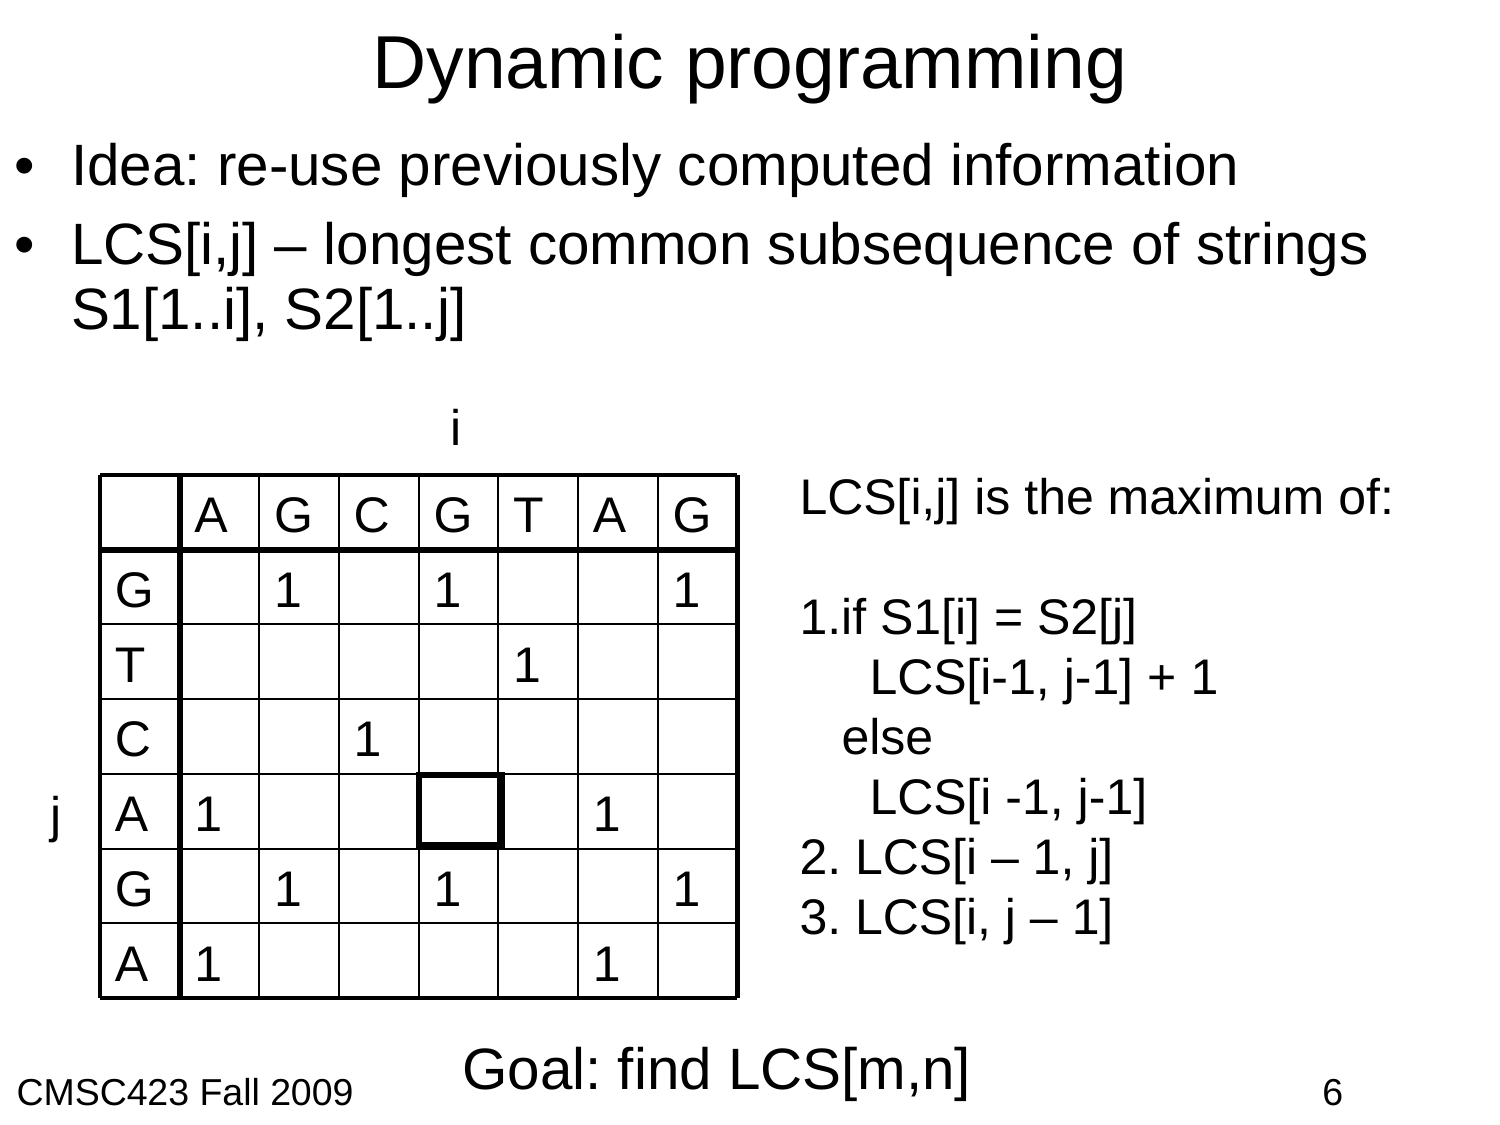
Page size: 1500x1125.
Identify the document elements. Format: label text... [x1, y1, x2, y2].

text_box C [340, 477, 418, 547]
text_box T [499, 477, 577, 547]
text_box LCS[i,j] is the maximum of: 1.if S1[i] = S2[j] LCS[i-1, j-1] + 1 else LCS[i -1, j-1] 2. LCS[i – 1, j] 3. LCS[i, j – 1] [784, 456, 1410, 952]
text_box Goal: find LCS[m,n] [447, 1023, 987, 1109]
text_box 1 [260, 553, 338, 623]
text_box 1 [659, 553, 735, 623]
text_box A [183, 477, 258, 547]
text_box G [659, 477, 735, 547]
text_box j [35, 774, 76, 851]
text_box G [420, 477, 497, 547]
text_box 1 [420, 553, 497, 623]
text_box 1 [260, 850, 338, 922]
text_box A [102, 775, 177, 848]
text_box A [102, 924, 177, 996]
text_box G [260, 477, 338, 547]
text_box 1 [420, 850, 497, 922]
list Idea: re-use previously computed information LCS[i,j] – longest common subsequence of strings S1[1..i], S2[1..j] [0, 124, 1500, 1125]
text_box 1 [579, 924, 657, 996]
text_box i [435, 387, 476, 463]
text_box G [102, 553, 177, 623]
text_box G [102, 850, 177, 922]
text_box A [579, 477, 657, 547]
text_box T [102, 625, 177, 698]
text_box 1 [183, 775, 258, 848]
text_box 1 [183, 924, 258, 996]
text_box 1 [579, 775, 657, 848]
text_box C [102, 700, 177, 773]
text_box 1 [659, 850, 735, 922]
title Dynamic programming [0, 12, 1500, 113]
text_box 1 [499, 625, 577, 698]
text_box 1 [340, 700, 418, 773]
